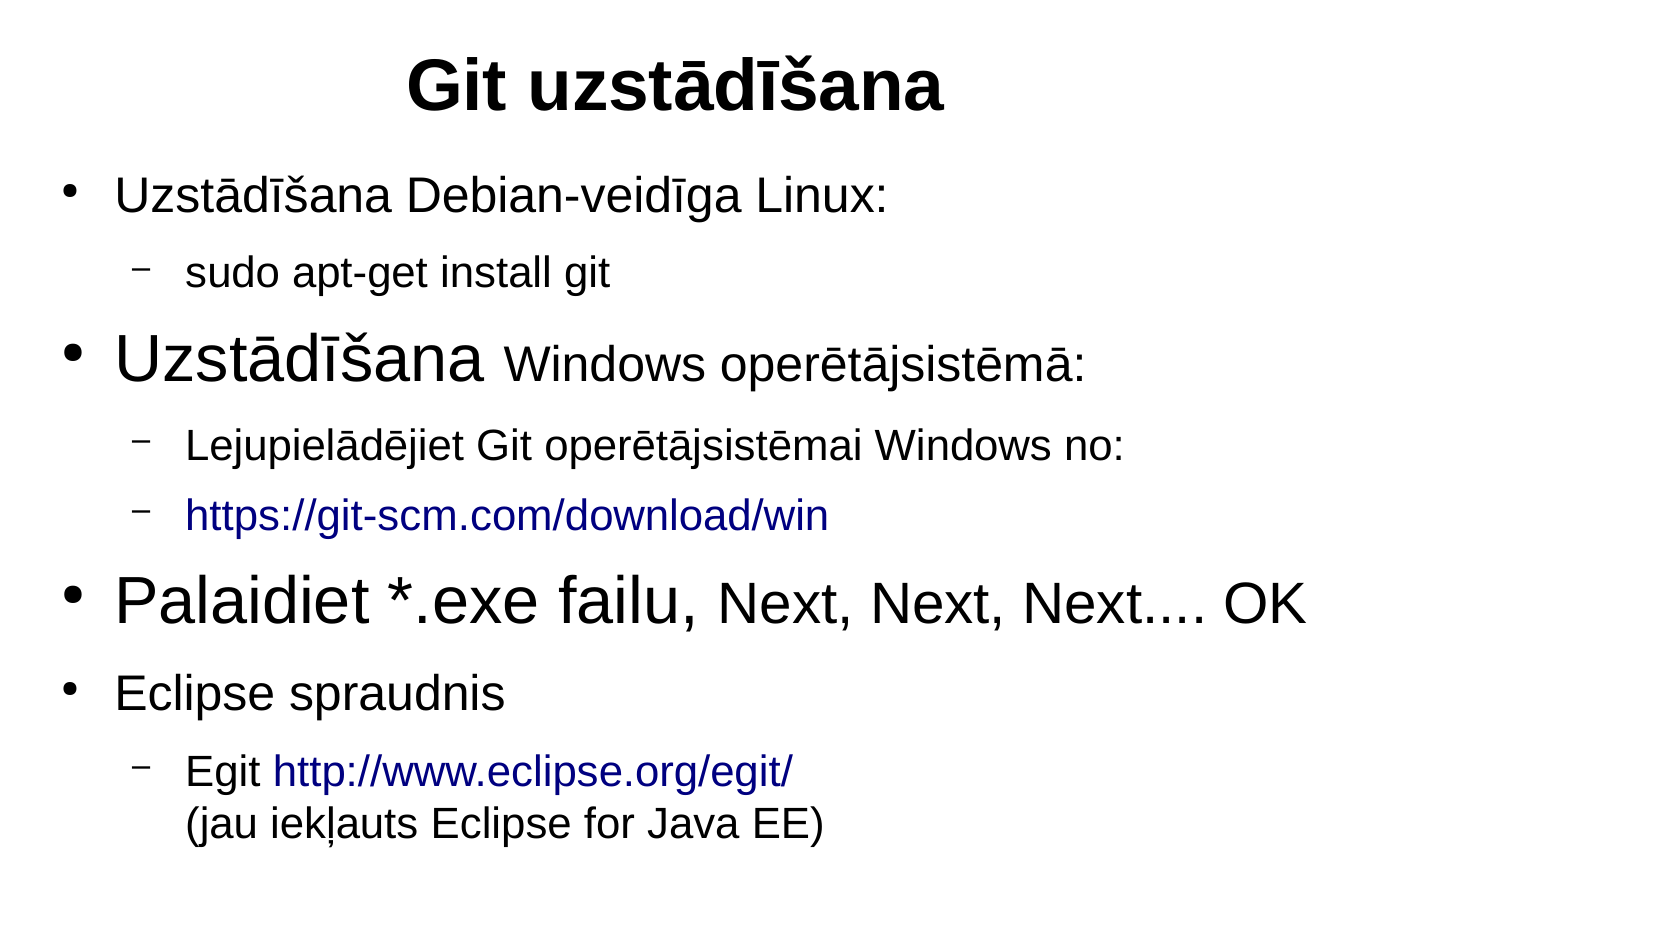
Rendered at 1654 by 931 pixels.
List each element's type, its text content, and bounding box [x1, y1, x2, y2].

list Uzstādīšana Debian-veidīga Linux: sudo apt-get install git Uzstādīšana Windows operētājsistēmā: Lejupielādējiet Git operētājsistēmai Windows no: https://git-scm.com/download/win Palaidiet *.exe failu, Next, Next, Next.... OK Eclipse spraudnis Egit http://www.eclipse.org/egit/ (jau iekļauts Eclipse for Java EE) [25, 156, 1628, 912]
title Git uzstādīšana [25, 5, 1325, 157]
